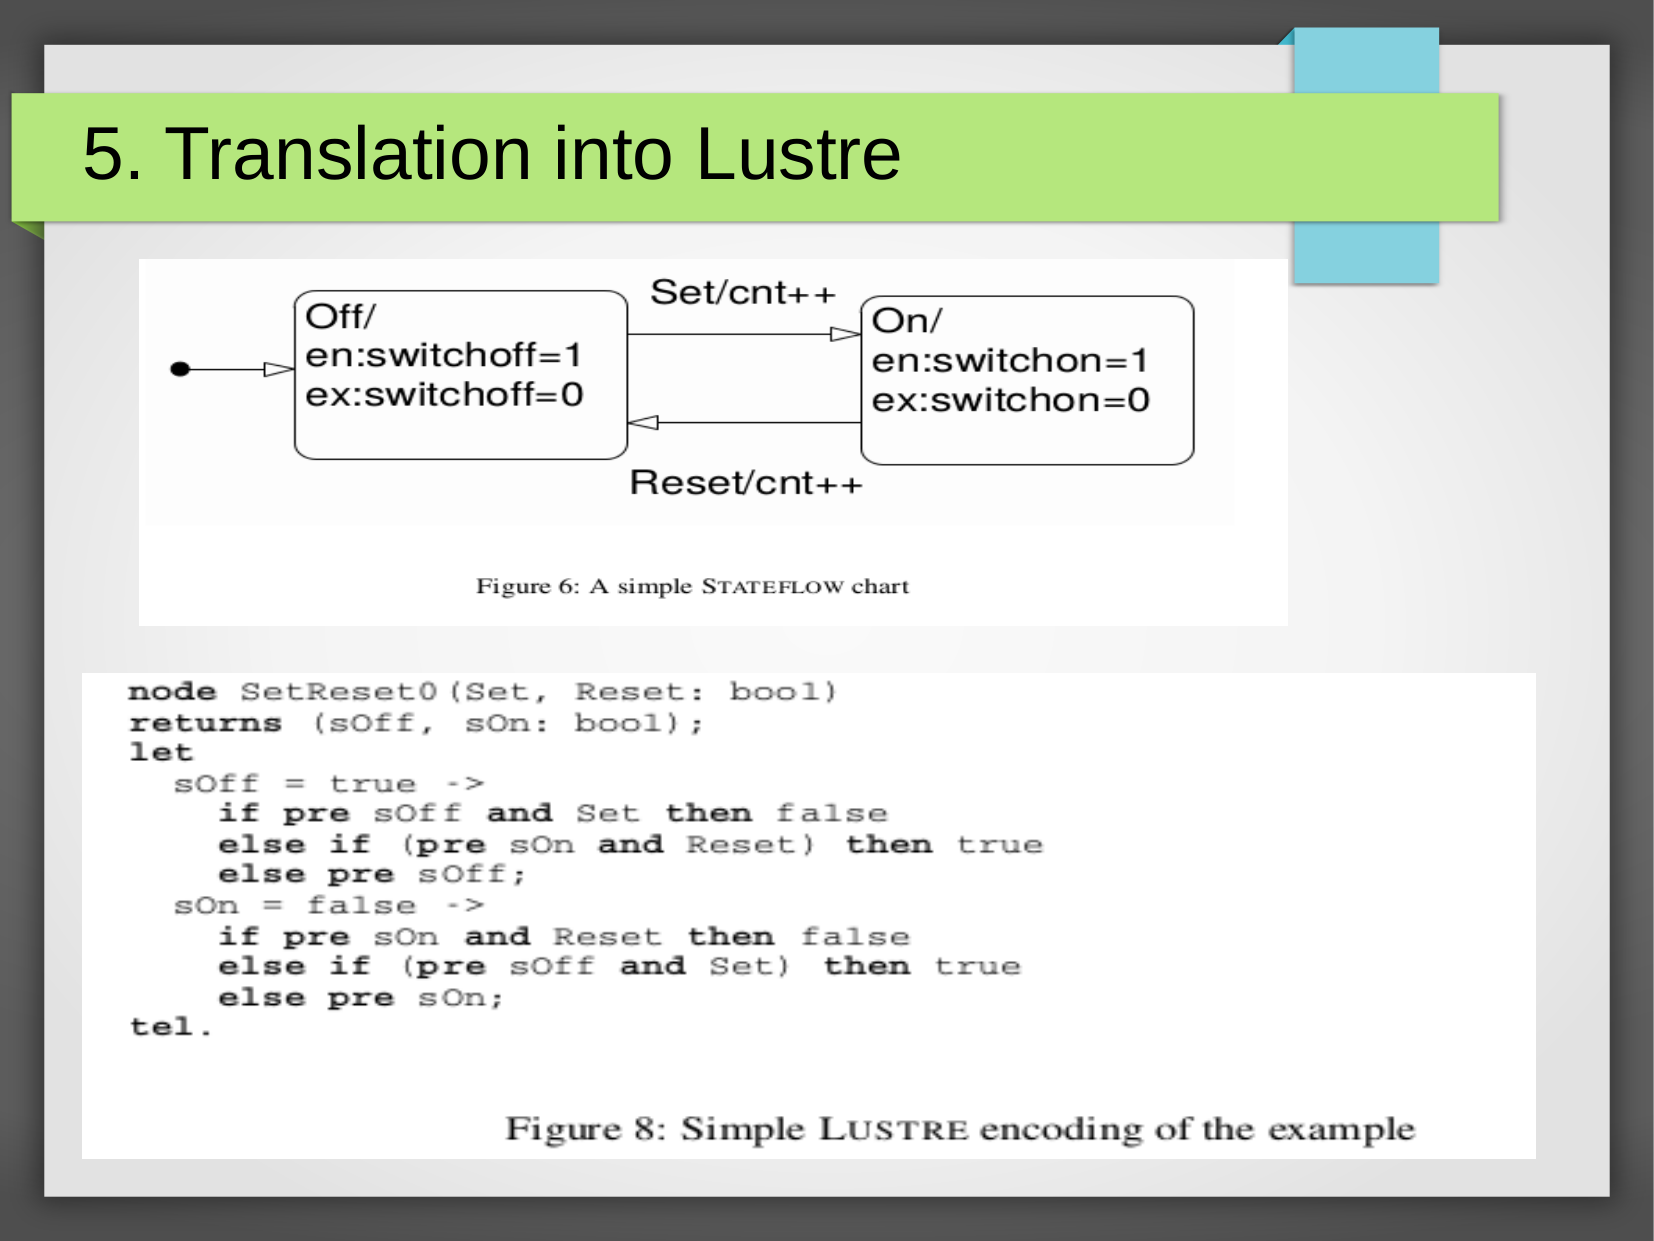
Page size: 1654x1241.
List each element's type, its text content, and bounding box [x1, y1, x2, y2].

picture [0, 0, 1654, 1241]
title 5. Translation into Lustre [82, 94, 1264, 213]
